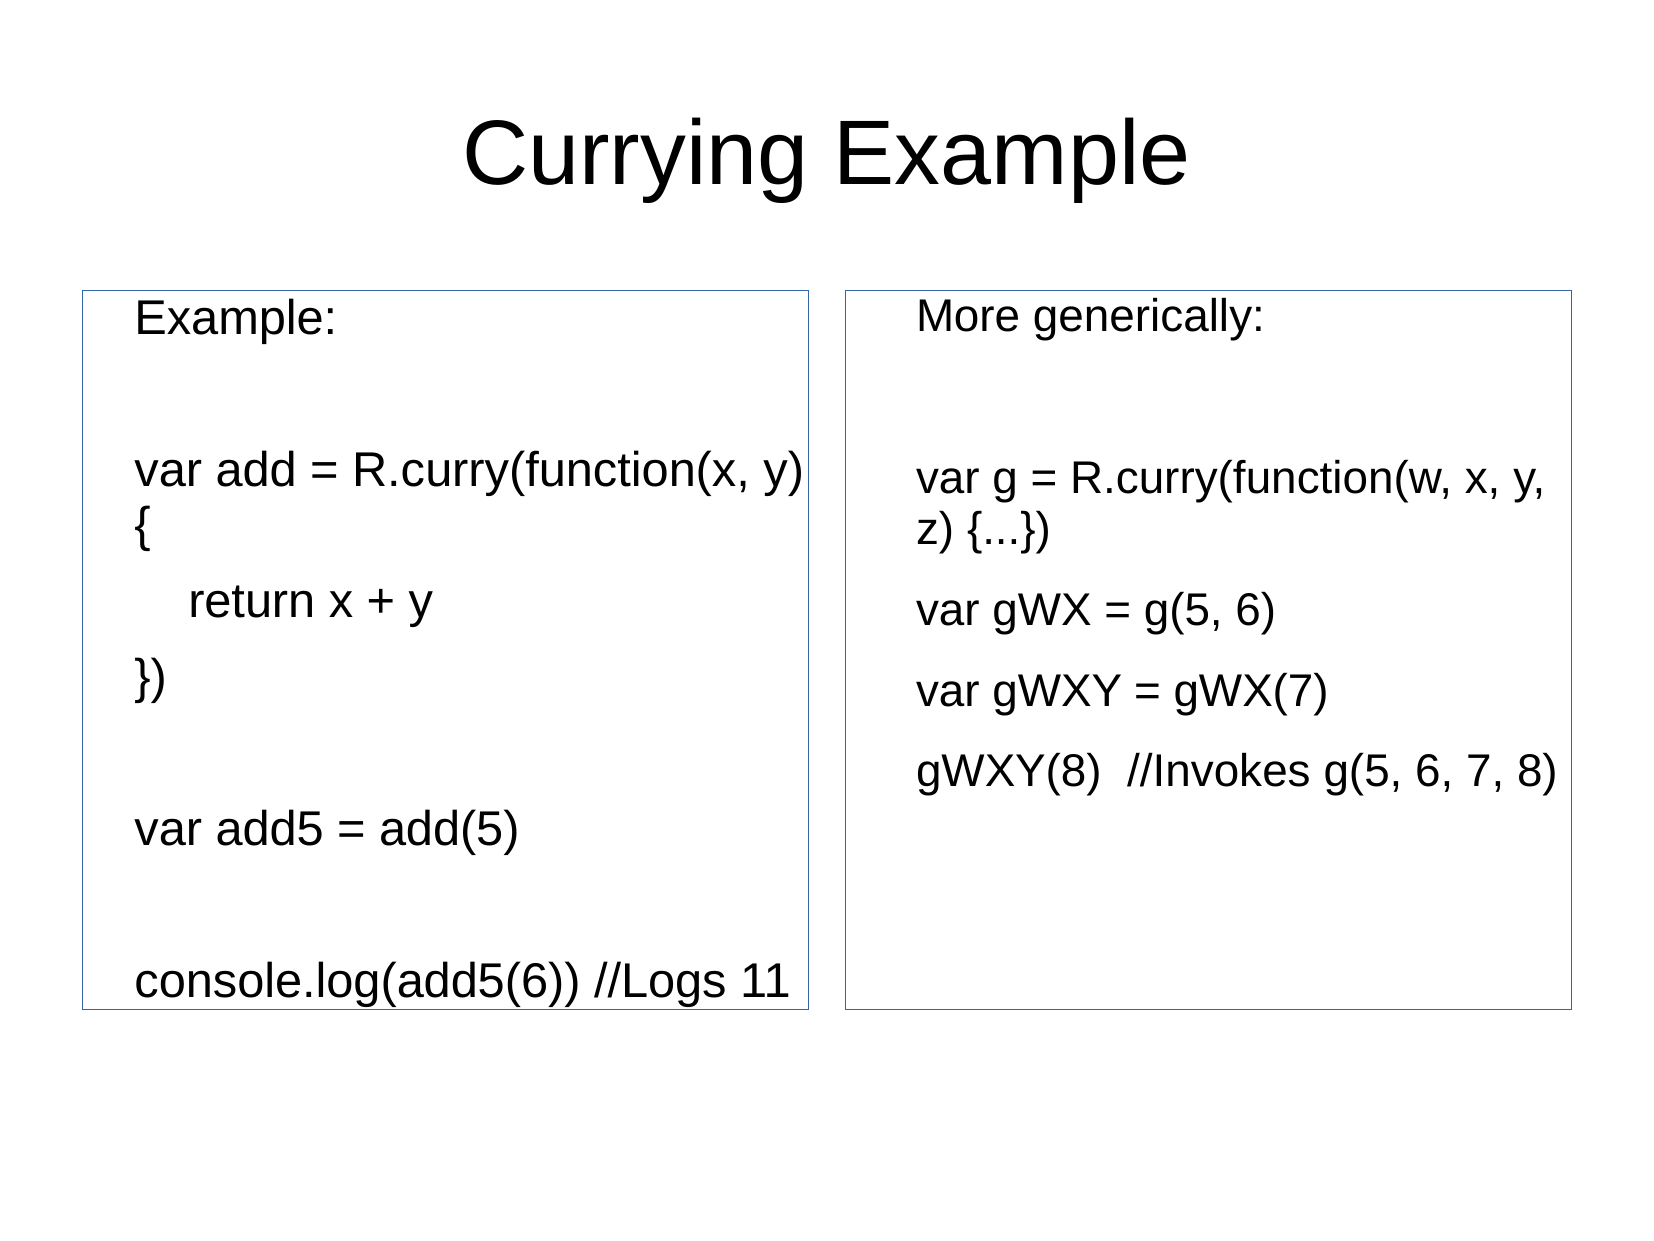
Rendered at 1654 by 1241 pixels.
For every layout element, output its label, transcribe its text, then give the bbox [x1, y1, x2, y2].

list Example: var add = R.curry(function(x, y) { return x + y }) var add5 = add(5) console.log(add5(6)) //Logs 11 [82, 290, 809, 1010]
list More generically: var g = R.curry(function(w, x, y, z) {...}) var gWX = g(5, 6) var gWXY = gWX(7) gWXY(8) //Invokes g(5, 6, 7, 8) [845, 290, 1572, 1010]
title Currying Example [82, 49, 1571, 257]
